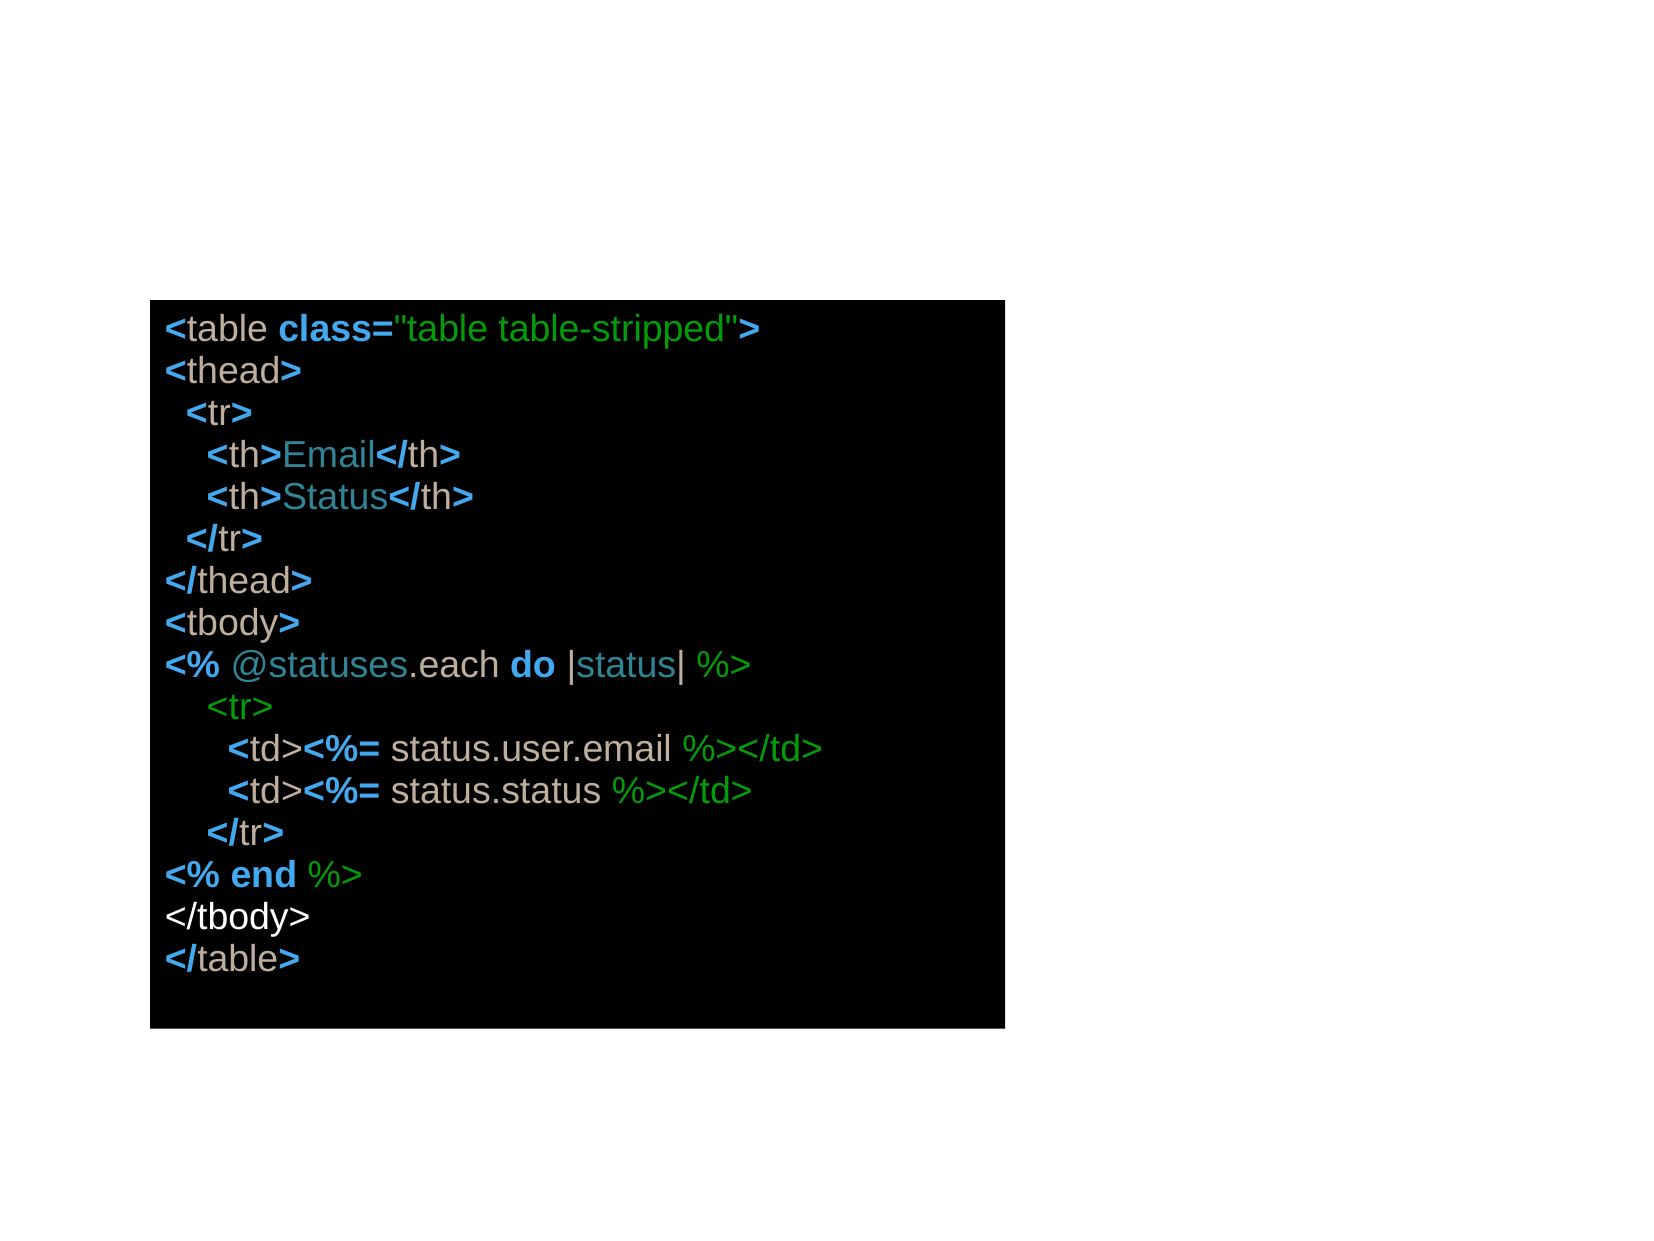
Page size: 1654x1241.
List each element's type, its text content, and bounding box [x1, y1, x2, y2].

text_box <table class="table table-stripped"> <thead> <tr> <th>Email</th> <th>Status</th> </tr> </thead> <tbody> <% @statuses.each do |status| %> <tr> <td><%= status.user.email %></td> <td><%= status.status %></td> </tr> <% end %> </tbody> </table> [150, 300, 1006, 1029]
